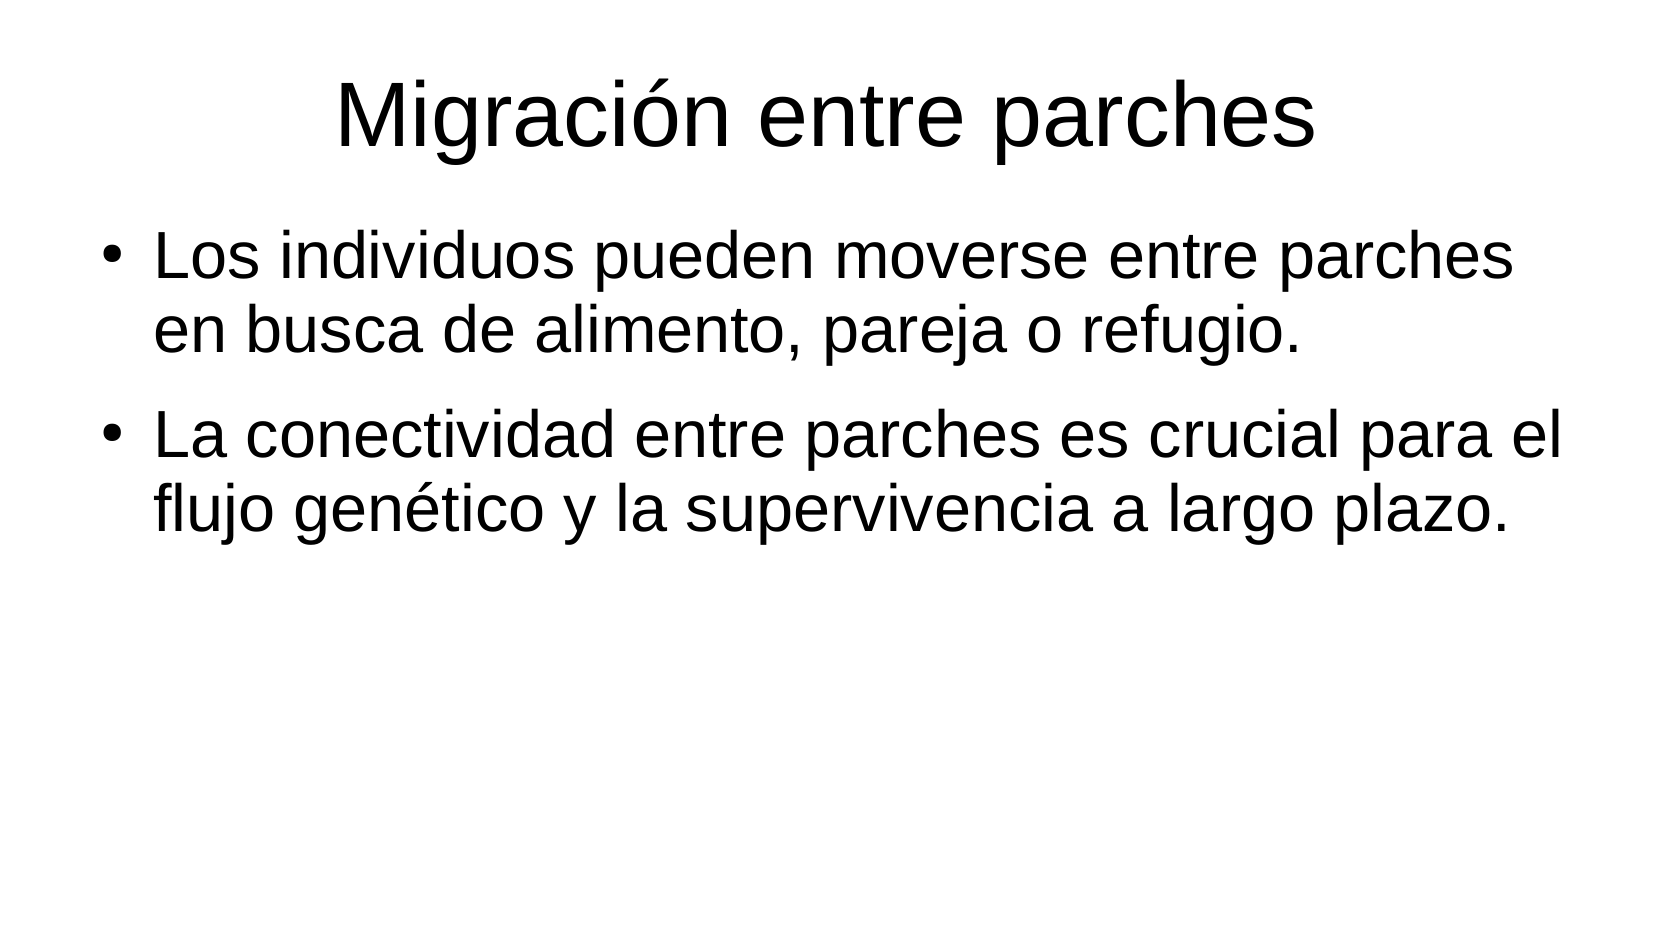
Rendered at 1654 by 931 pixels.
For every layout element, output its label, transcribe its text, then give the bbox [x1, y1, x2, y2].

list Los individuos pueden moverse entre parches en busca de alimento, pareja o refugio. La conectividad entre parches es crucial para el flujo genético y la supervivencia a largo plazo. [82, 217, 1571, 758]
title Migración entre parches [82, 37, 1571, 193]
